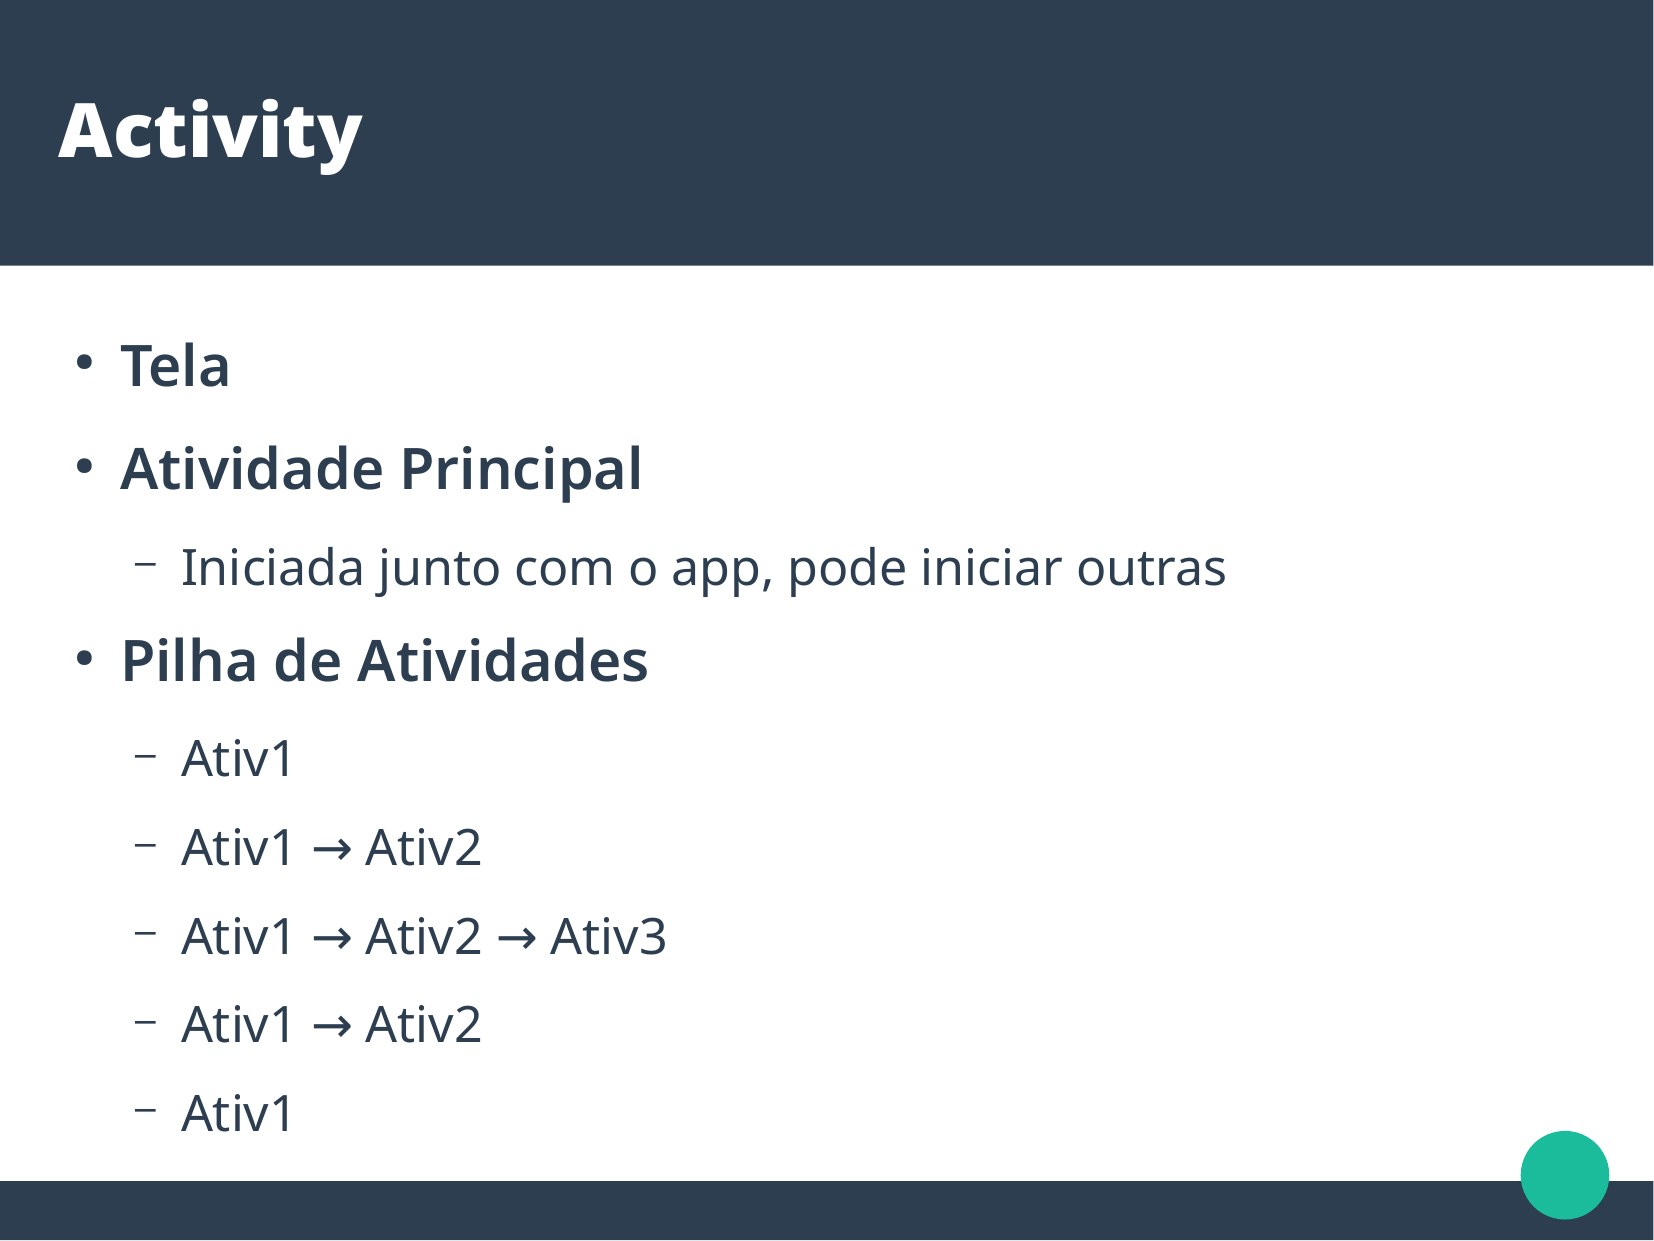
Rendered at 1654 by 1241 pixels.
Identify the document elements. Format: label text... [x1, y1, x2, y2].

list Tela Atividade Principal Iniciada junto com o app, pode iniciar outras Pilha de Atividades Ativ1 Ativ1 → Ativ2 Ativ1 → Ativ2 → Ativ3 Ativ1 → Ativ2 Ativ1 [59, 324, 1595, 1152]
title Activity [59, 49, 1595, 207]
